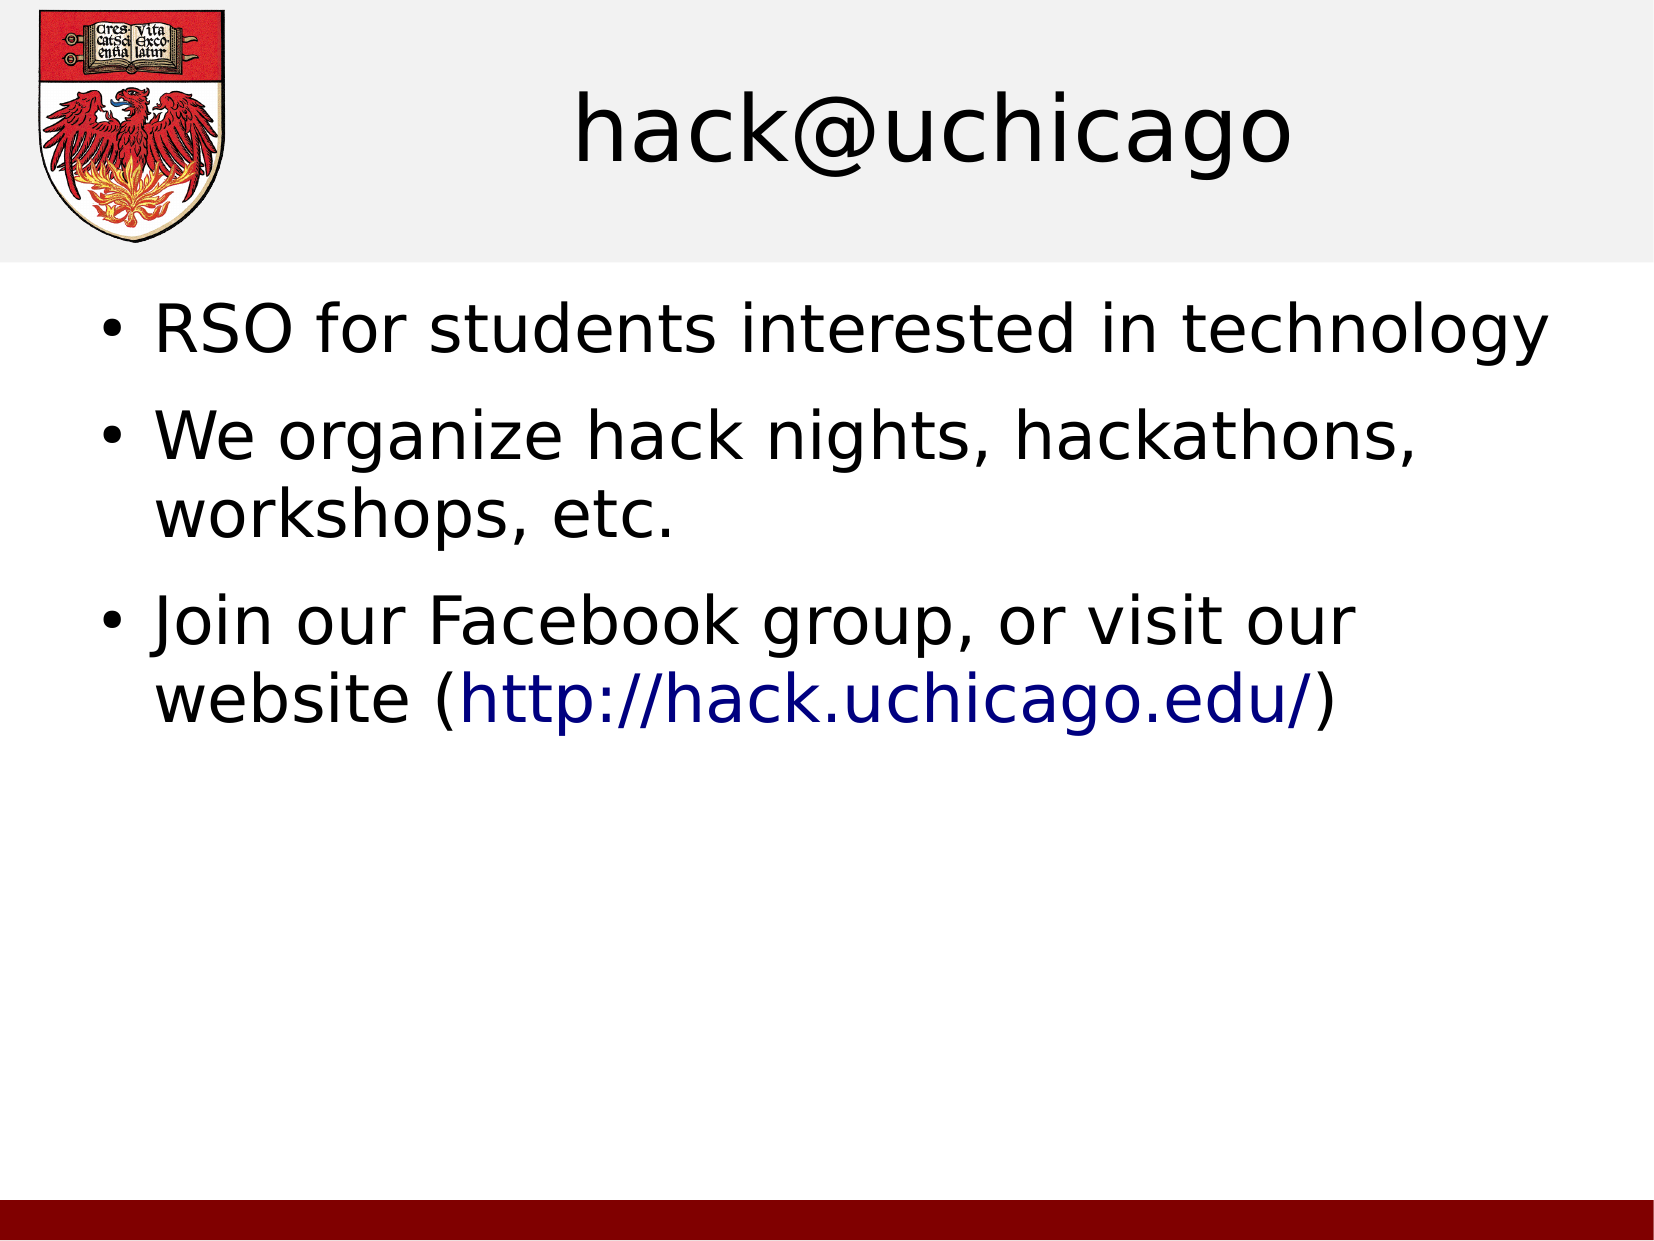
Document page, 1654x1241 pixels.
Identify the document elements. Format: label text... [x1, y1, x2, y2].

list RSO for students interested in technology We organize hack nights, hackathons, workshops, etc. Join our Facebook group, or visit our website (http://hack.uchicago.edu/) [82, 290, 1571, 1010]
title hack@uchicago [298, 25, 1570, 233]
picture [37, 9, 226, 244]
